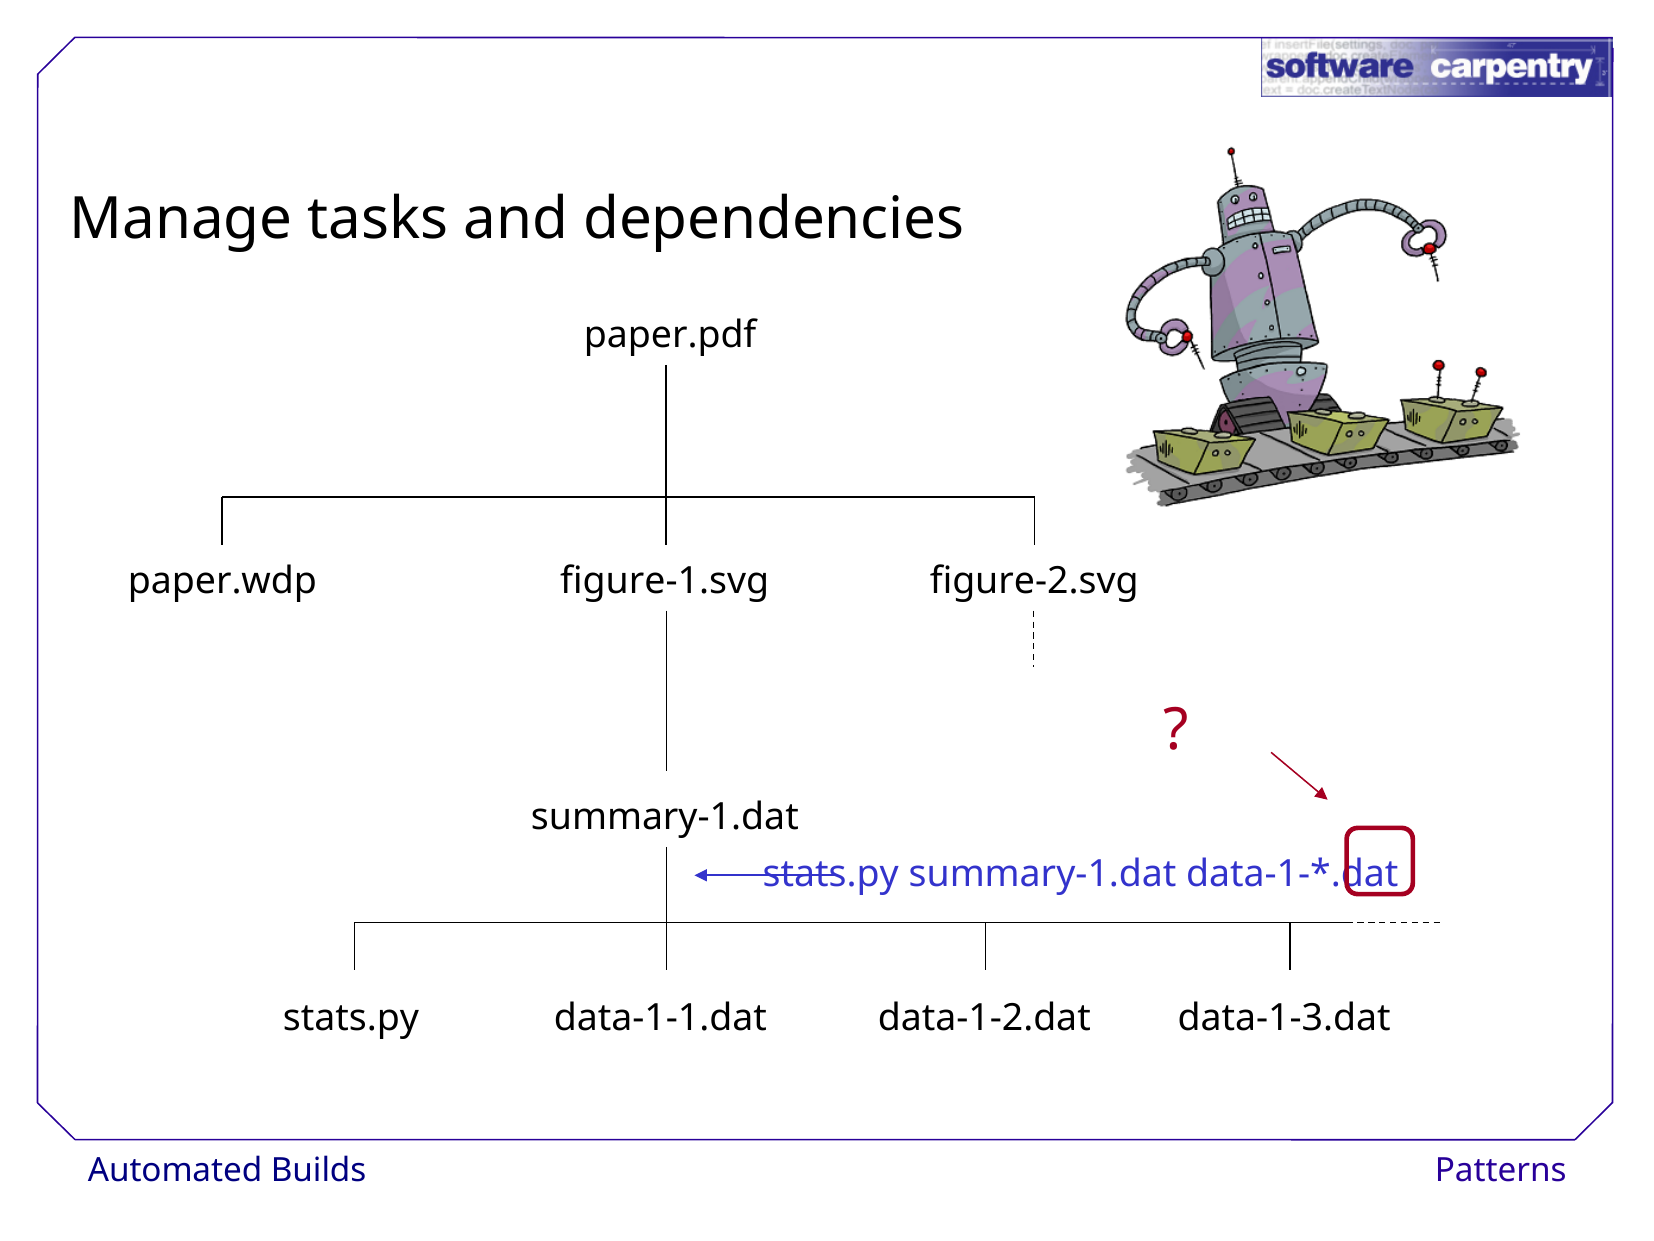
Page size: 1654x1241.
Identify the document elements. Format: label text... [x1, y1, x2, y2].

text_box figure-1.svg [470, 525, 839, 609]
picture [1261, 39, 1613, 97]
text_box ? [1148, 648, 1354, 769]
text_box stats.py [193, 962, 510, 1046]
picture [1110, 128, 1526, 522]
text_box paper.wdp [38, 525, 408, 609]
text_box data-1-3.dat [1181, 962, 1481, 1046]
text_box stats.py summary-1.dat data-1-*.dat [747, 818, 1564, 902]
text_box figure-2.svg [839, 525, 1229, 609]
text_box data-1-1.dat [510, 962, 788, 1046]
text_box Manage tasks and dependencies [54, 138, 1110, 259]
text_box data-1-2.dat [788, 962, 1181, 1046]
text_box paper.pdf [494, 279, 847, 363]
text_box summary-1.dat [441, 761, 889, 845]
